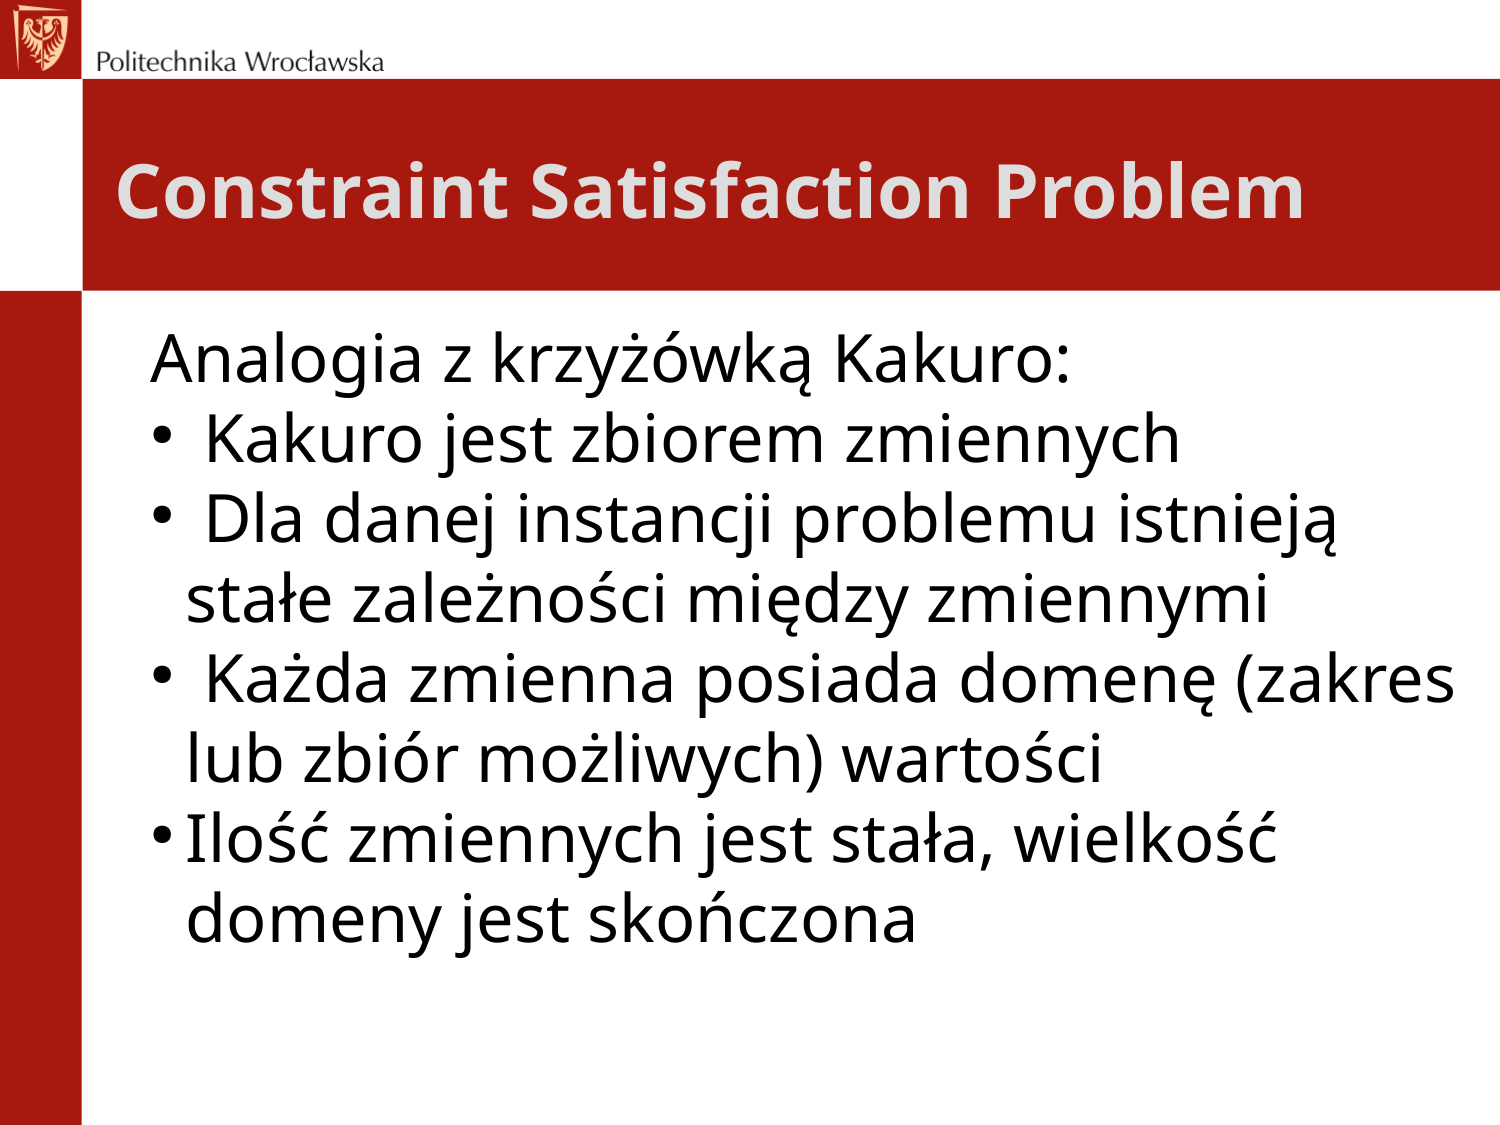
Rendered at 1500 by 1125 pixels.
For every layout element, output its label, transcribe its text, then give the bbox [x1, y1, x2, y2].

picture [0, 0, 384, 79]
text_box Constraint Satisfaction Problem [100, 103, 1483, 273]
text_box Analogia z krzyżówką Kakuro: Kakuro jest zbiorem zmiennych Dla danej instancji problemu istnieją stałe zależności między zmiennymi Każda zmienna posiada domenę (zakres lub zbiór możliwych) wartości Ilość zmiennych jest stała, wielkość domeny jest skończona [100, 308, 1483, 1106]
